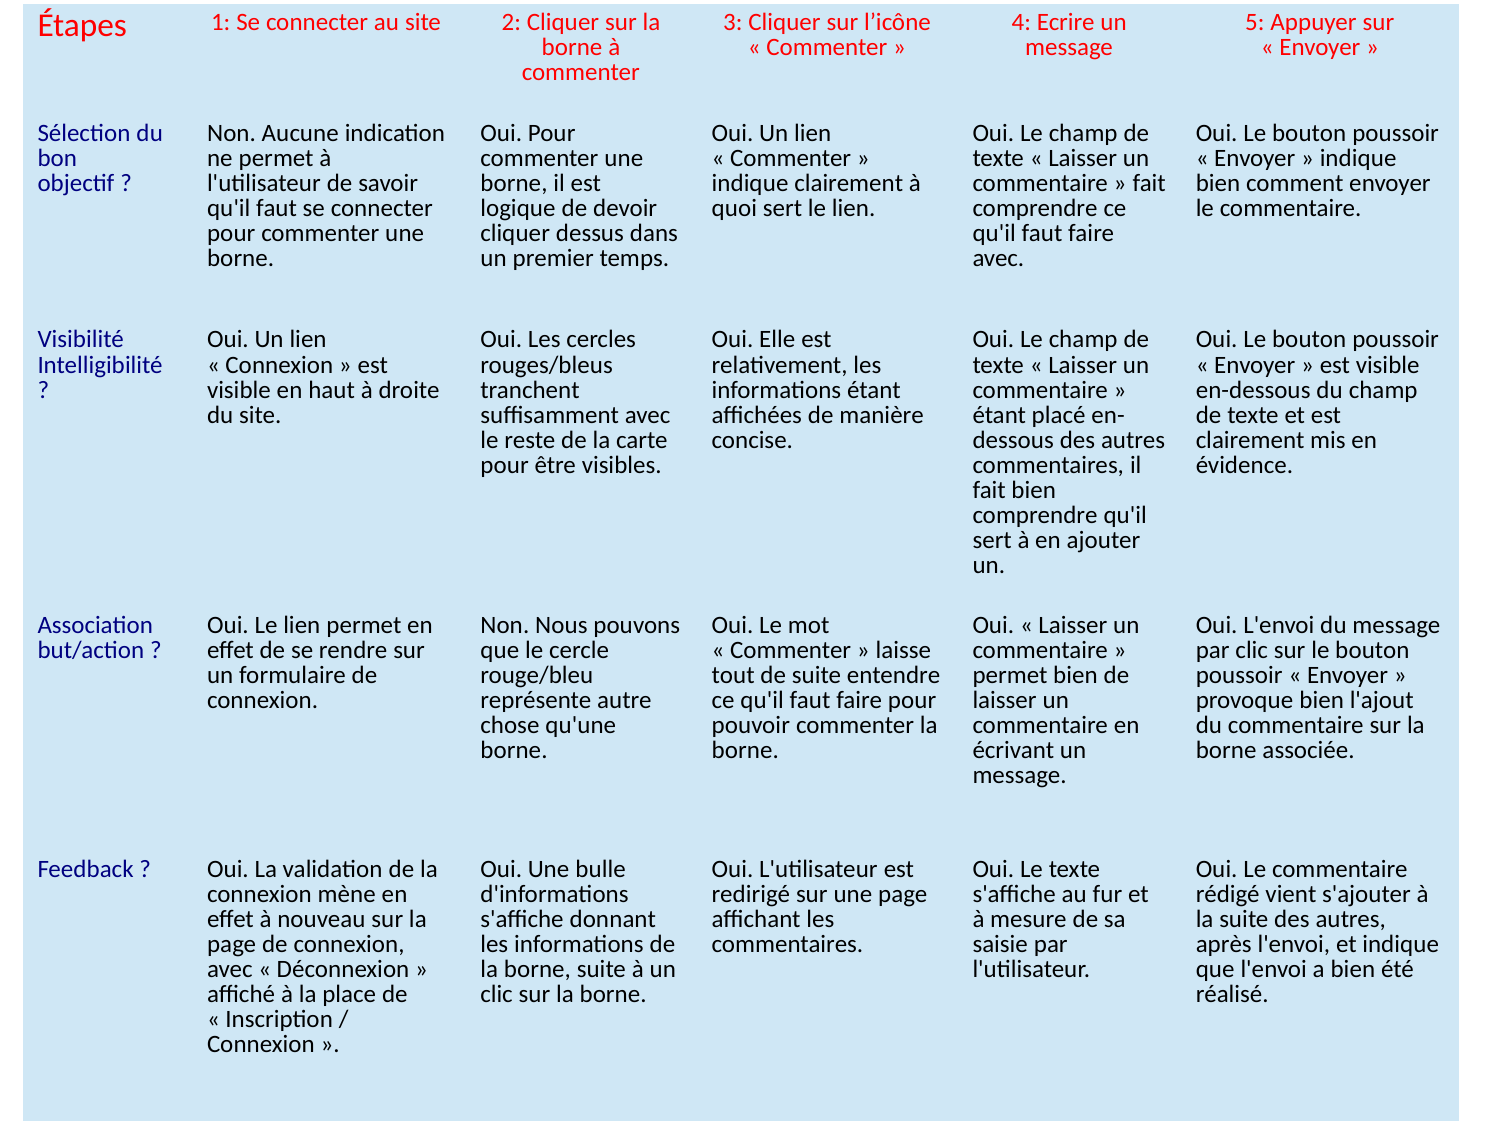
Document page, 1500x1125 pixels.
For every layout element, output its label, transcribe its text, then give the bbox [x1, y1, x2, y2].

table_cell Oui. L'envoi du message par clic sur le bouton poussoir « Envoyer » provoque bien l'ajout du commentaire sur la borne associée. [1181, 608, 1459, 851]
table_cell Oui. Le lien permet en effet de se rendre sur un formulaire de connexion. [192, 608, 465, 851]
table_cell Oui. Elle est relativement, les informations étant affichées de manière concise. [697, 322, 958, 608]
table_header 3: Cliquer sur l’icône « Commenter » [697, 4, 958, 115]
table_cell Oui. Les cercles rouges/bleus tranchent suffisamment avec le reste de la carte pour être visibles. [465, 322, 697, 608]
table_cell Oui. Le commentaire rédigé vient s'ajouter à la suite des autres, après l'envoi, et indique que l'envoi a bien été réalisé. [1181, 851, 1459, 1121]
table_cell Visibilité Intelligibilité ? [23, 322, 192, 608]
table_header 1: Se connecter au site [192, 4, 465, 115]
table_cell Oui. Le mot « Commenter » laisse tout de suite entendre ce qu'il faut faire pour pouvoir commenter la borne. [697, 608, 958, 851]
table_cell Association but/action ? [23, 608, 192, 851]
table_cell Oui. Le champ de texte « Laisser un commentaire » étant placé en-dessous des autres commentaires, il fait bien comprendre qu'il sert à en ajouter un. [958, 322, 1181, 608]
table_cell Non. Aucune indication ne permet à l'utilisateur de savoir qu'il faut se connecter pour commenter une borne. [192, 115, 465, 322]
table_cell Oui. Le champ de texte « Laisser un commentaire » fait comprendre ce qu'il faut faire avec. [958, 115, 1181, 322]
table_cell Oui. Un lien « Connexion » est visible en haut à droite du site. [192, 322, 465, 608]
table_cell Oui. Une bulle d'informations s'affiche donnant les informations de la borne, suite à un clic sur la borne. [465, 851, 697, 1121]
table_header Étapes [23, 4, 192, 115]
table_cell Oui. Pour commenter une borne, il est logique de devoir cliquer dessus dans un premier temps. [465, 115, 697, 322]
table_header 4: Ecrire un message [958, 4, 1181, 115]
table_cell Oui. Le bouton poussoir « Envoyer » indique bien comment envoyer le commentaire. [1181, 115, 1459, 322]
table_cell Oui. La validation de la connexion mène en effet à nouveau sur la page de connexion, avec « Déconnexion » affiché à la place de « Inscription / Connexion ». [192, 851, 465, 1121]
table_header 2: Cliquer sur la borne à commenter [465, 4, 697, 115]
table_cell Oui. « Laisser un commentaire » permet bien de laisser un commentaire en écrivant un message. [958, 608, 1181, 851]
table_cell Feedback ? [23, 851, 192, 1121]
table_cell Oui. L'utilisateur est redirigé sur une page affichant les commentaires. [697, 851, 958, 1121]
table_cell Oui. Un lien « Commenter » indique clairement à quoi sert le lien. [697, 115, 958, 322]
table_cell Non. Nous pouvons que le cercle rouge/bleu représente autre chose qu'une borne. [465, 608, 697, 851]
table_cell Oui. Le texte s'affiche au fur et à mesure de sa saisie par l'utilisateur. [958, 851, 1181, 1121]
table_cell Oui. Le bouton poussoir « Envoyer » est visible en-dessous du champ de texte et est clairement mis en évidence. [1181, 322, 1459, 608]
table_header 5: Appuyer sur « Envoyer » [1181, 4, 1459, 115]
table_cell Sélection du bon objectif ? [23, 115, 192, 322]
